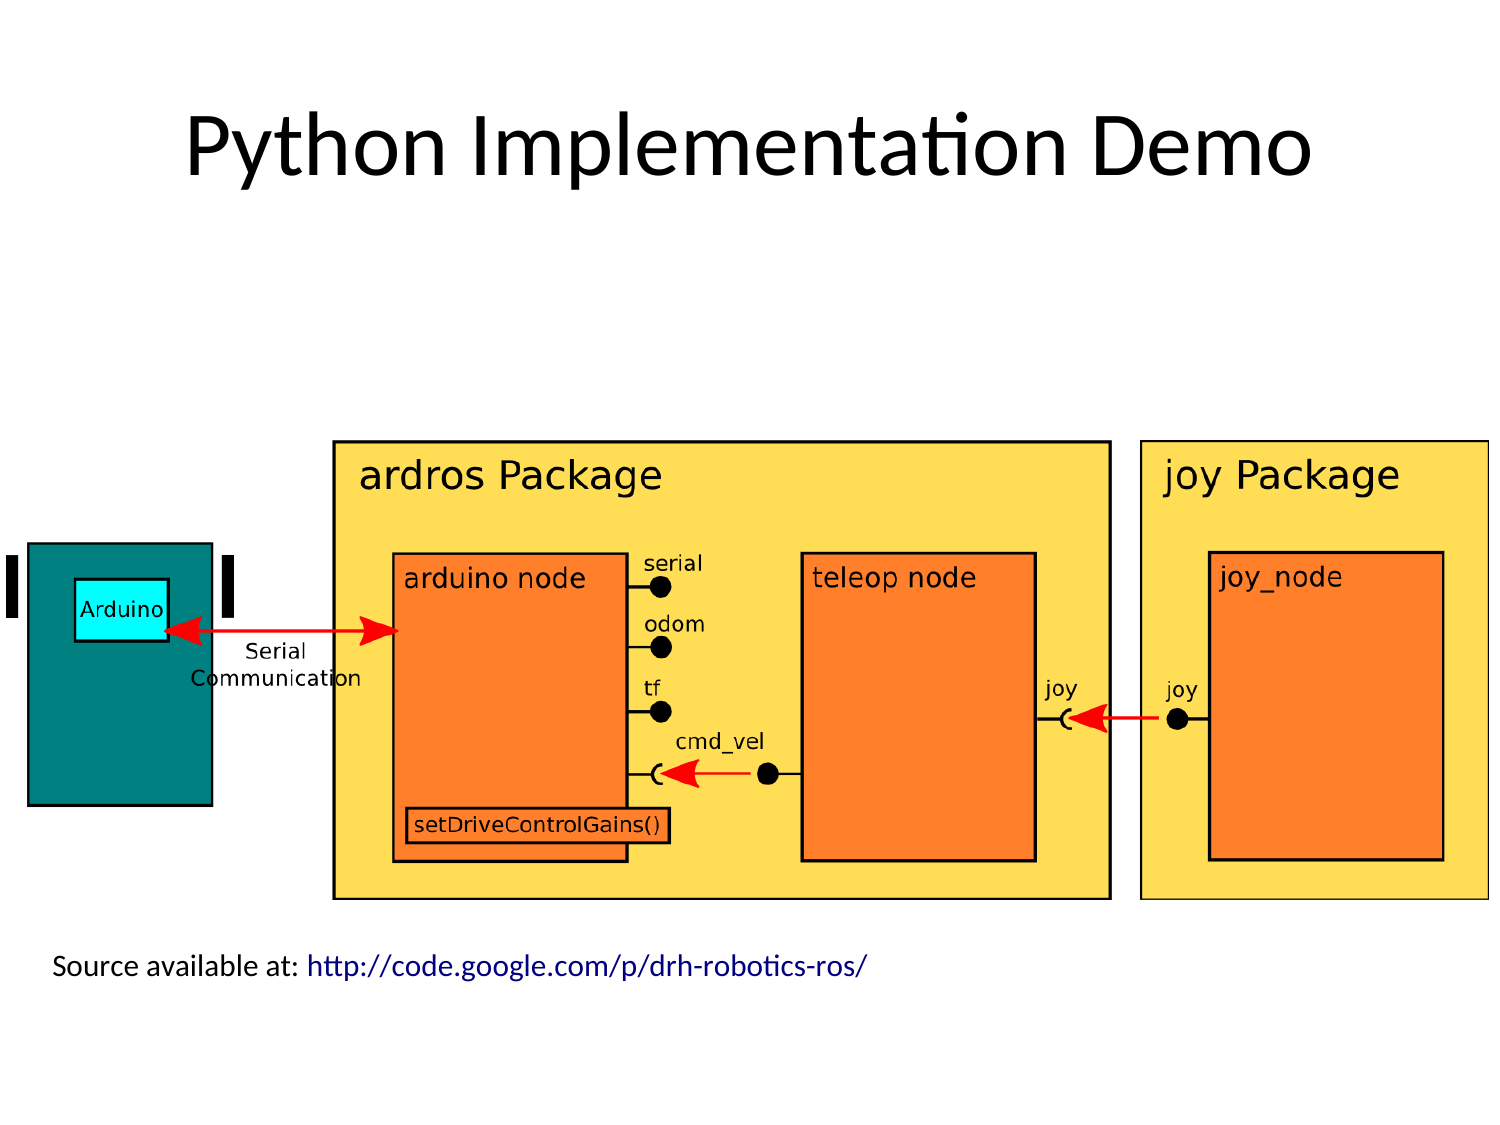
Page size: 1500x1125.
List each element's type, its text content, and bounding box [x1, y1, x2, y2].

list Source available at: http://code.google.com/p/drh-robotics-ros/ [37, 937, 1500, 1005]
title Python Implementation Demo [75, 20, 1426, 257]
picture [6, 440, 1489, 901]
